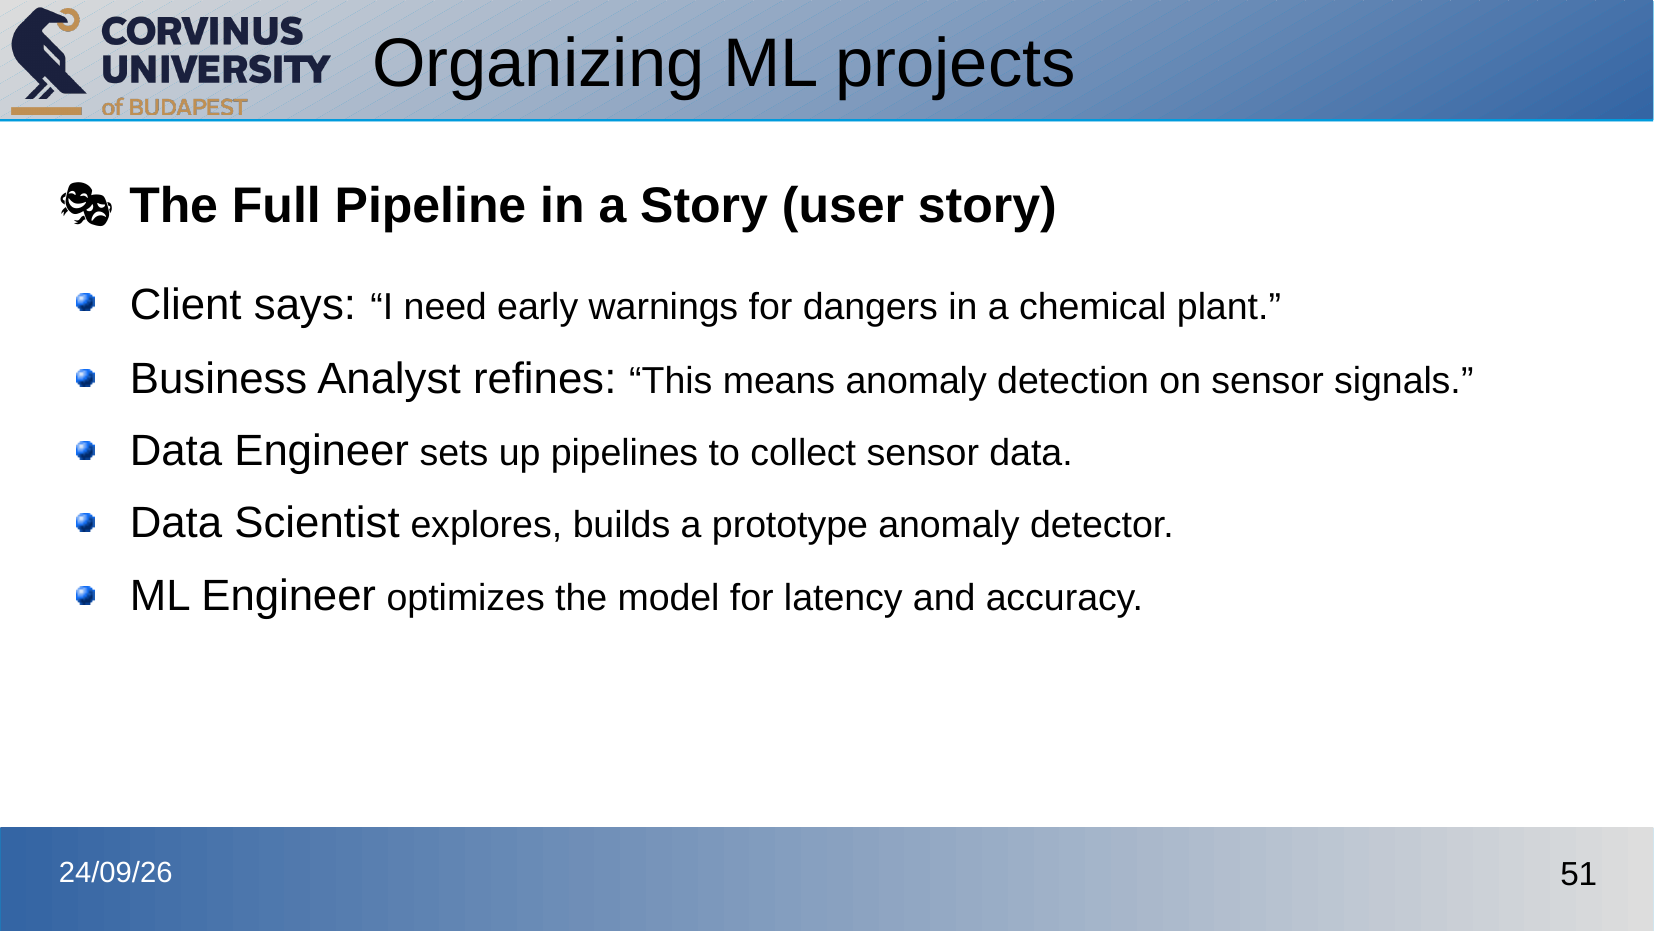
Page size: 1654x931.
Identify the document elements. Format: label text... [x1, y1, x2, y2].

title Organizing ML projects [372, 23, 1625, 103]
list 🎭 The Full Pipeline in a Story (user story) Client says: “I need early warnings for dangers in a chemical plant.” Business Analyst refines: “This means anomaly detection on sensor signals.” Data Engineer sets up pipelines to collect sensor data. Data Scientist explores, builds a prototype anomaly detector. ML Engineer optimizes the model for latency and accuracy. [59, 177, 1595, 768]
picture [11, 7, 331, 115]
